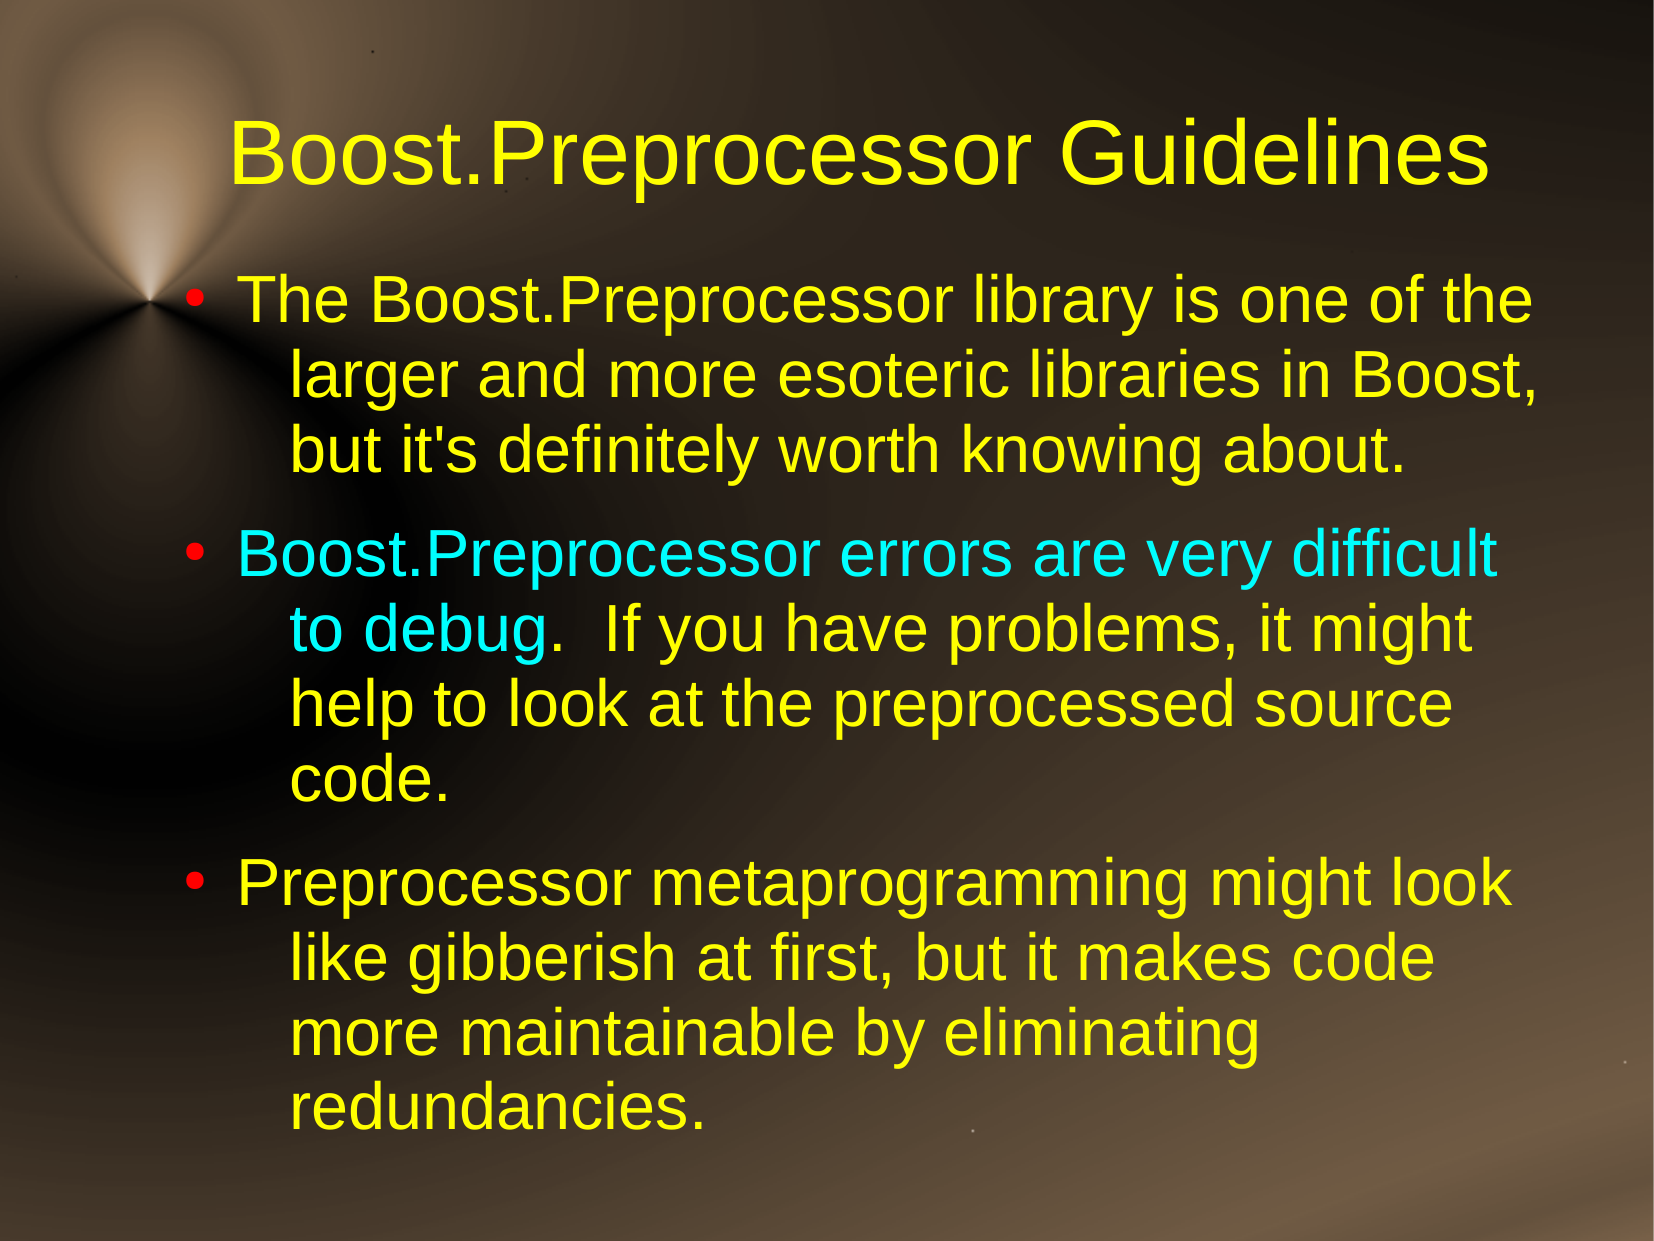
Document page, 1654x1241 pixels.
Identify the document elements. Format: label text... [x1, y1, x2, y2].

picture [0, 0, 1654, 1241]
title Boost.Preprocessor Guidelines [150, 49, 1571, 257]
list The Boost.Preprocessor library is one of the larger and more esoteric libraries in Boost, but it's definitely worth knowing about. Boost.Preprocessor errors are very difficult to debug. If you have problems, it might help to look at the preprocessed source code. Preprocessor metaprogramming might look like gibberish at first, but it makes code more maintainable by eliminating redundancies. [147, 262, 1571, 1145]
